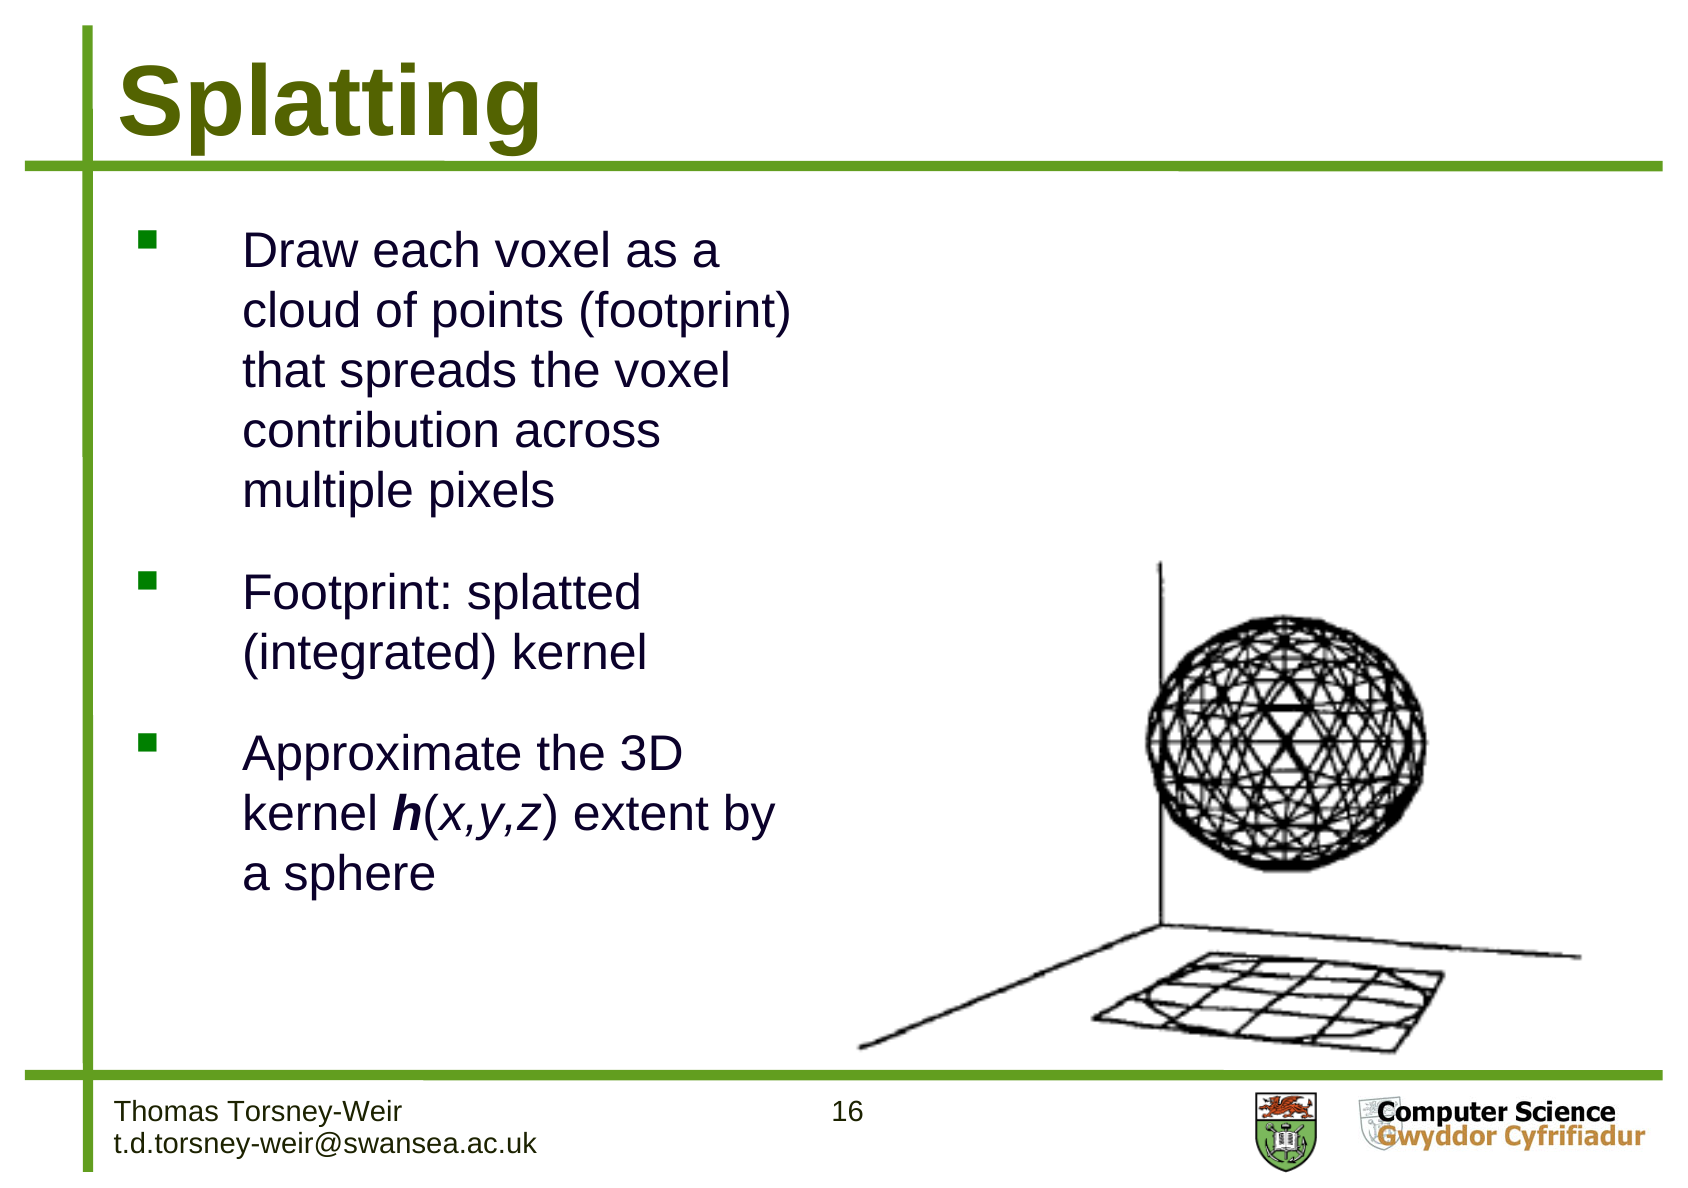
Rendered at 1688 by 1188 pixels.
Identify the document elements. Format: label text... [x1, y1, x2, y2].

picture [1240, 1092, 1654, 1173]
picture [844, 554, 1604, 1063]
title Splatting [101, 29, 1666, 166]
list Draw each voxel as a cloud of points (footprint) that spreads the voxel contribution across multiple pixels Footprint: splatted (integrated) kernel Approximate the 3D kernel h(x,y,z) extent by a sphere [117, 209, 832, 1060]
